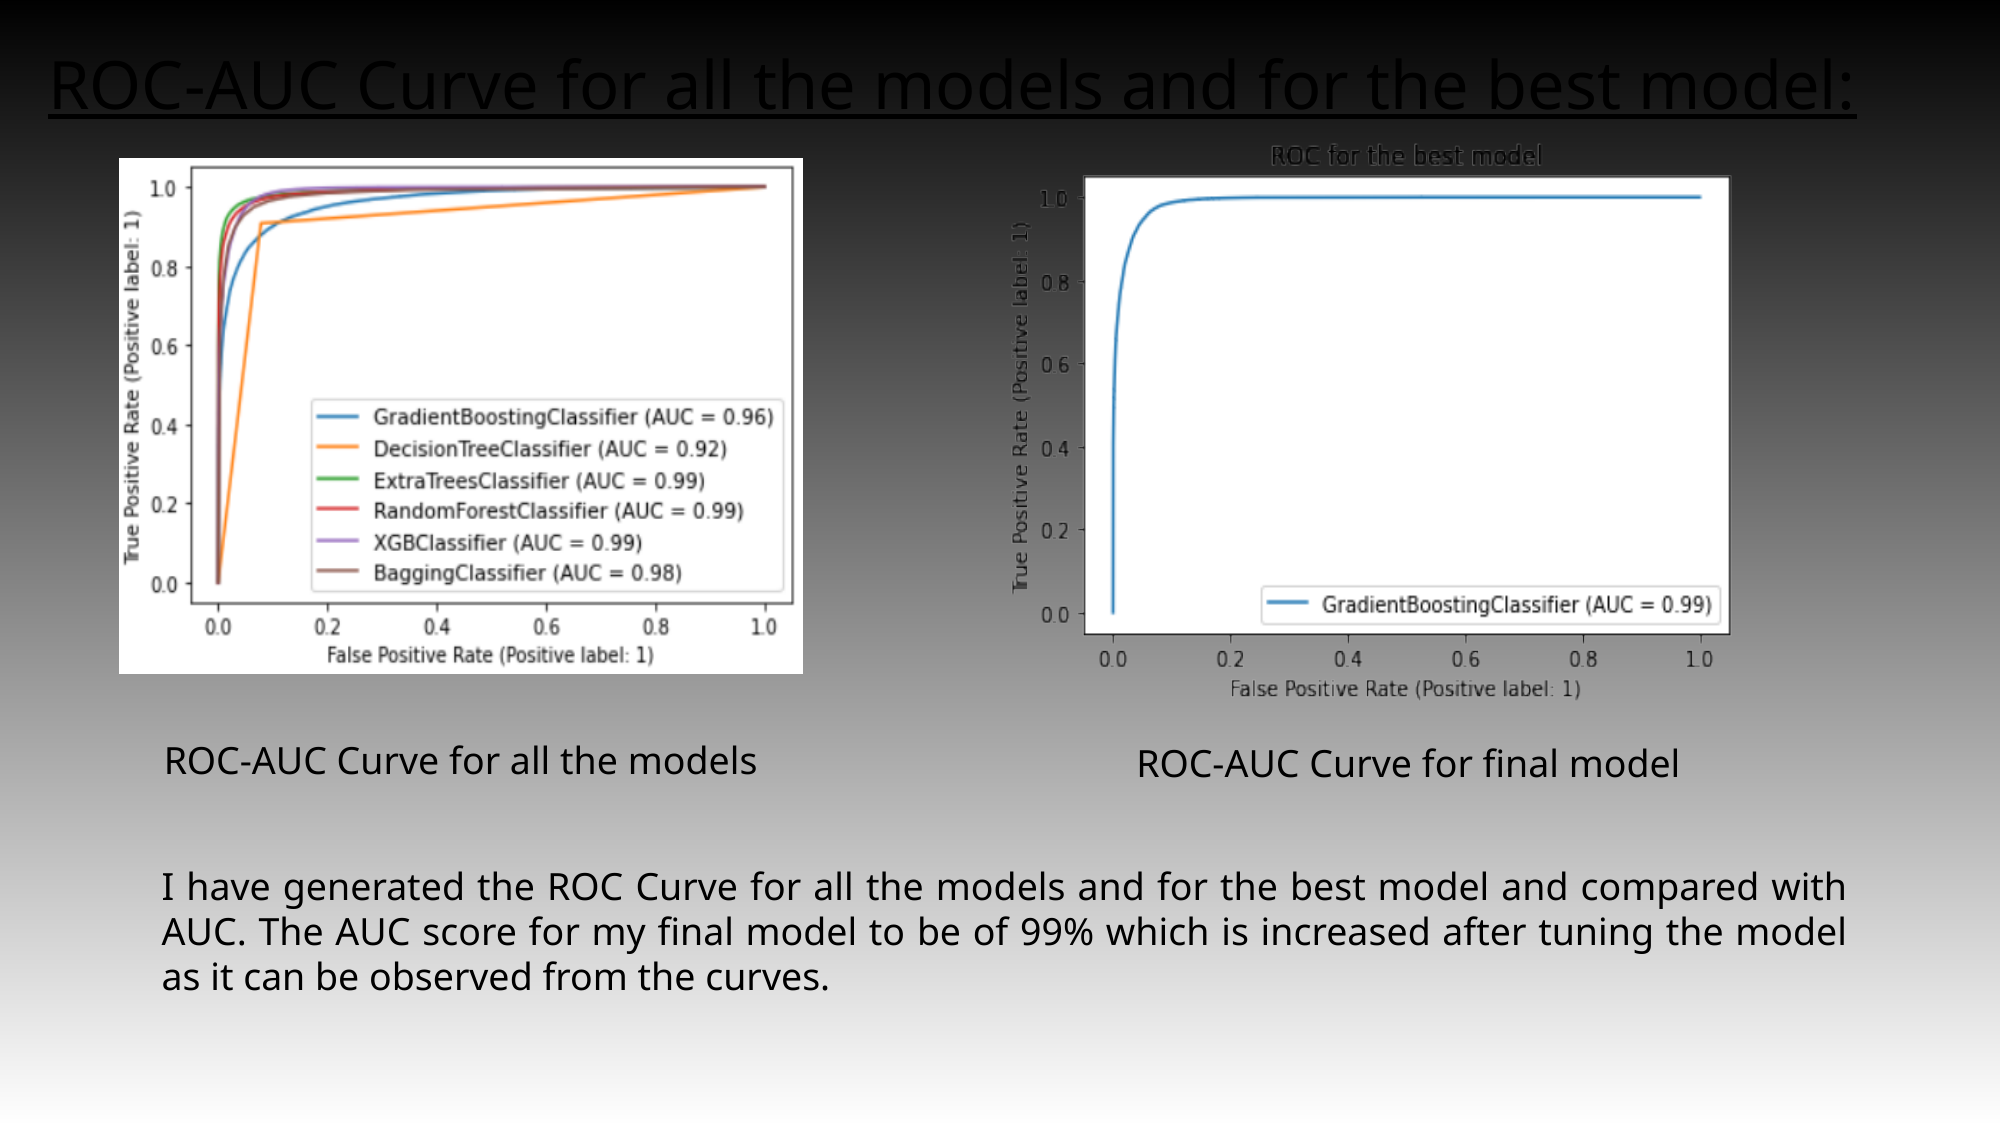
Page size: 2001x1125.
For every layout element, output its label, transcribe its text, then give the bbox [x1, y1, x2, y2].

text_box ROC-AUC Curve for all the models and for the best model: [33, 35, 2000, 130]
picture [999, 130, 1743, 714]
picture [119, 158, 803, 674]
text_box I have generated the ROC Curve for all the models and for the best model and compared with AUC. The AUC score for my final model to be of 99% which is increased after tuning the model as it can be observed from the curves. [146, 855, 1864, 1051]
text_box ROC-AUC Curve for all the models [119, 729, 803, 790]
text_box ROC-AUC Curve for final model [1085, 729, 1743, 793]
